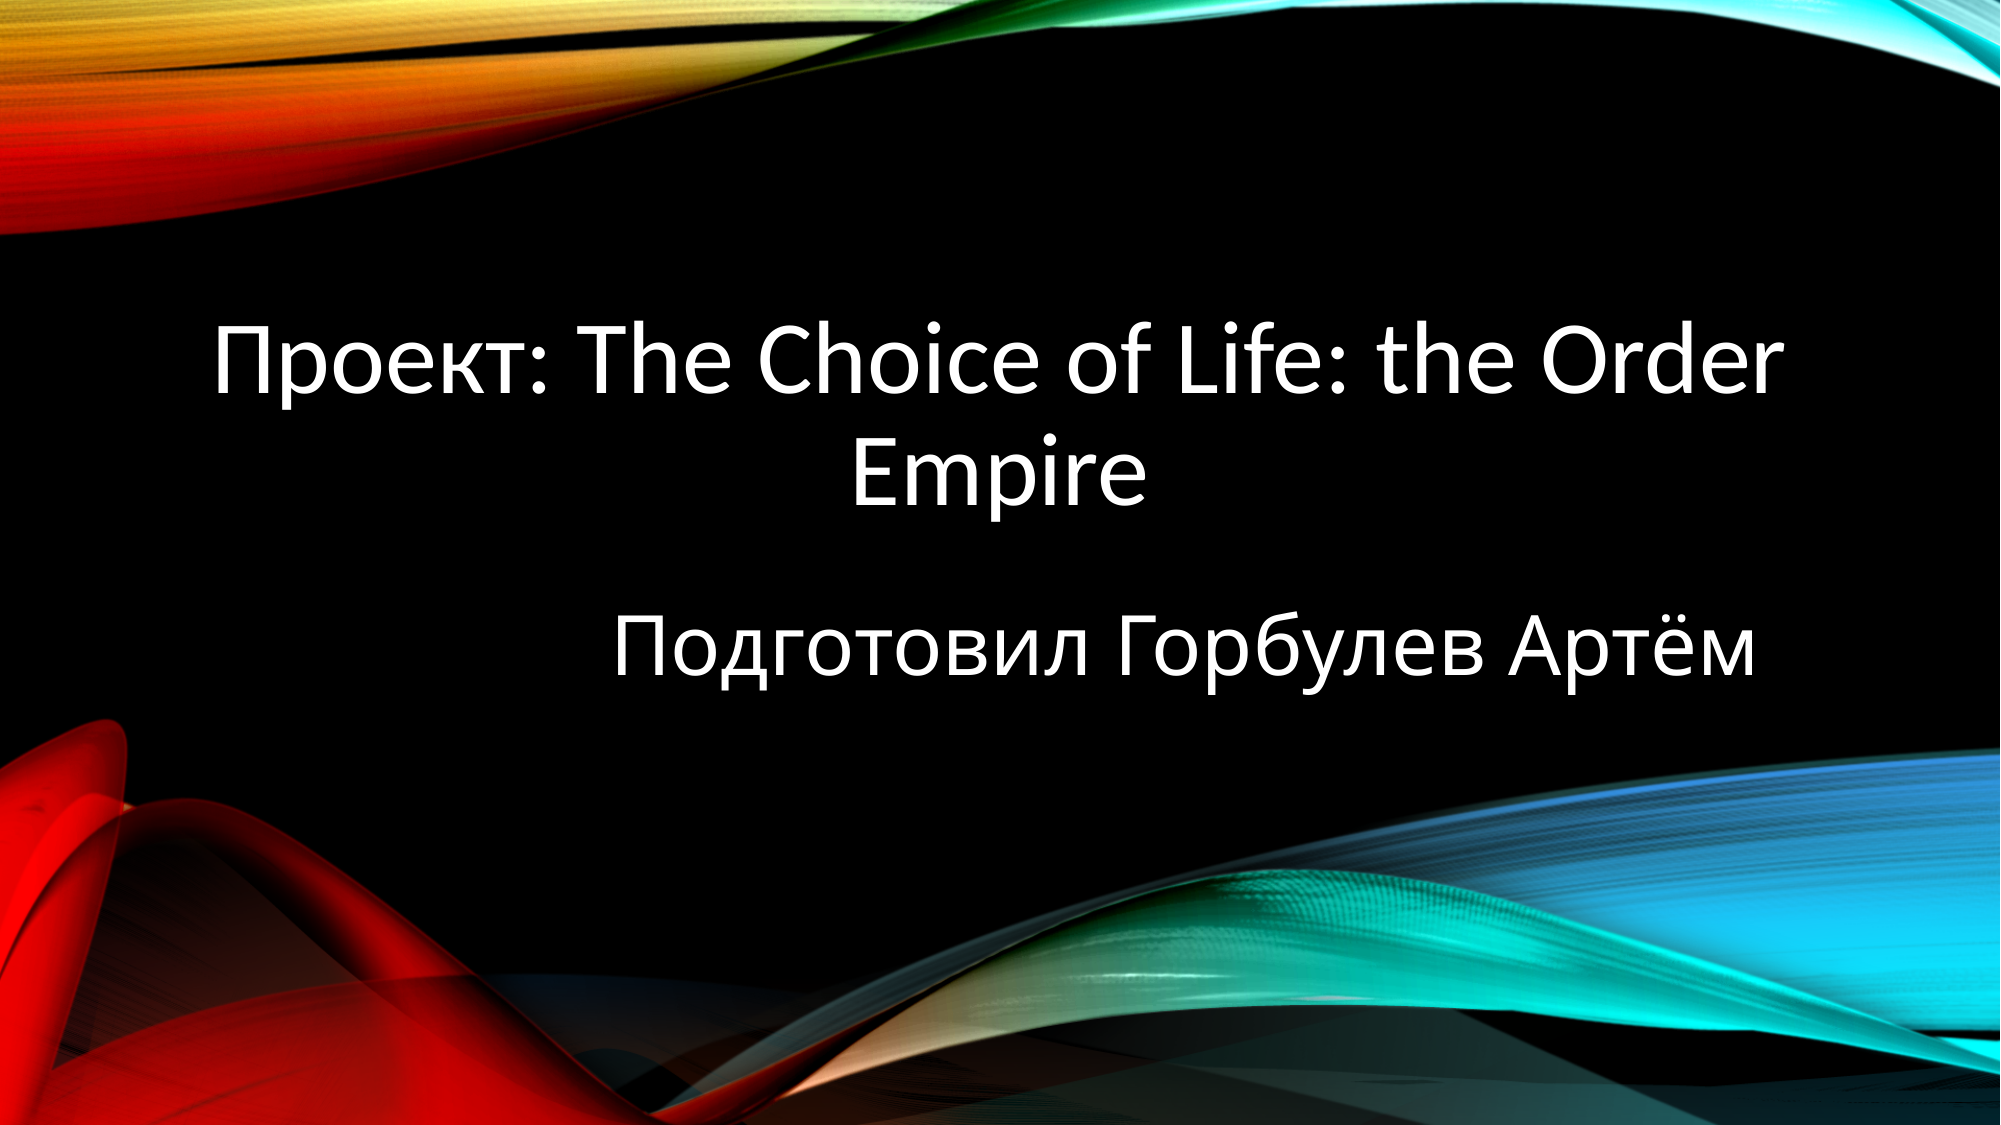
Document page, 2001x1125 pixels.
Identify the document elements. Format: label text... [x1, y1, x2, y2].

subtitle Подготовил Горбулев Артём [225, 595, 1775, 709]
picture [0, 0, 2000, 237]
picture [0, 717, 2000, 1125]
title Проект: The Choice of Life: the Order Empire [192, 295, 1808, 596]
